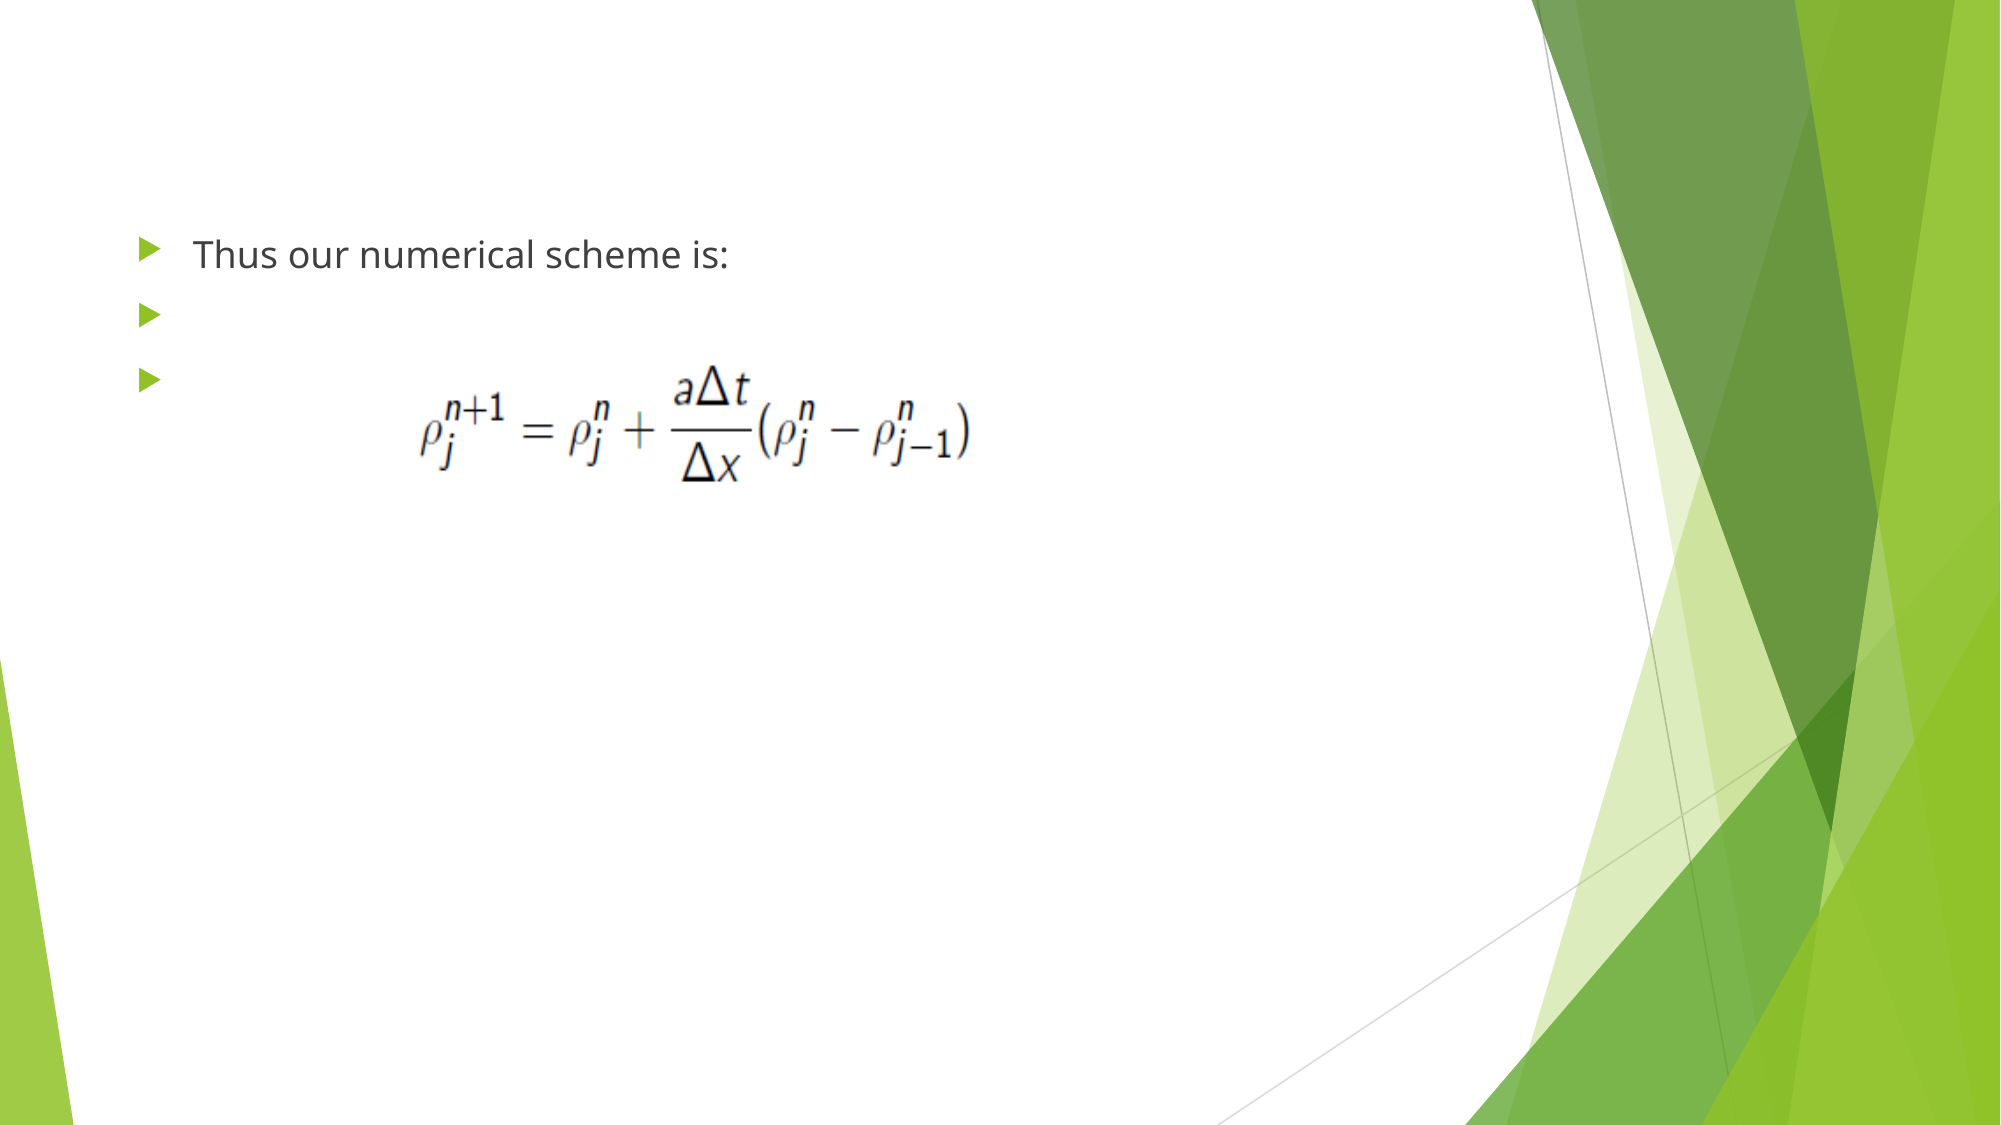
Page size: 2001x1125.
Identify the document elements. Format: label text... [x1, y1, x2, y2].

list Thus our numerical scheme is: [121, 223, 1532, 860]
picture [385, 351, 1007, 517]
